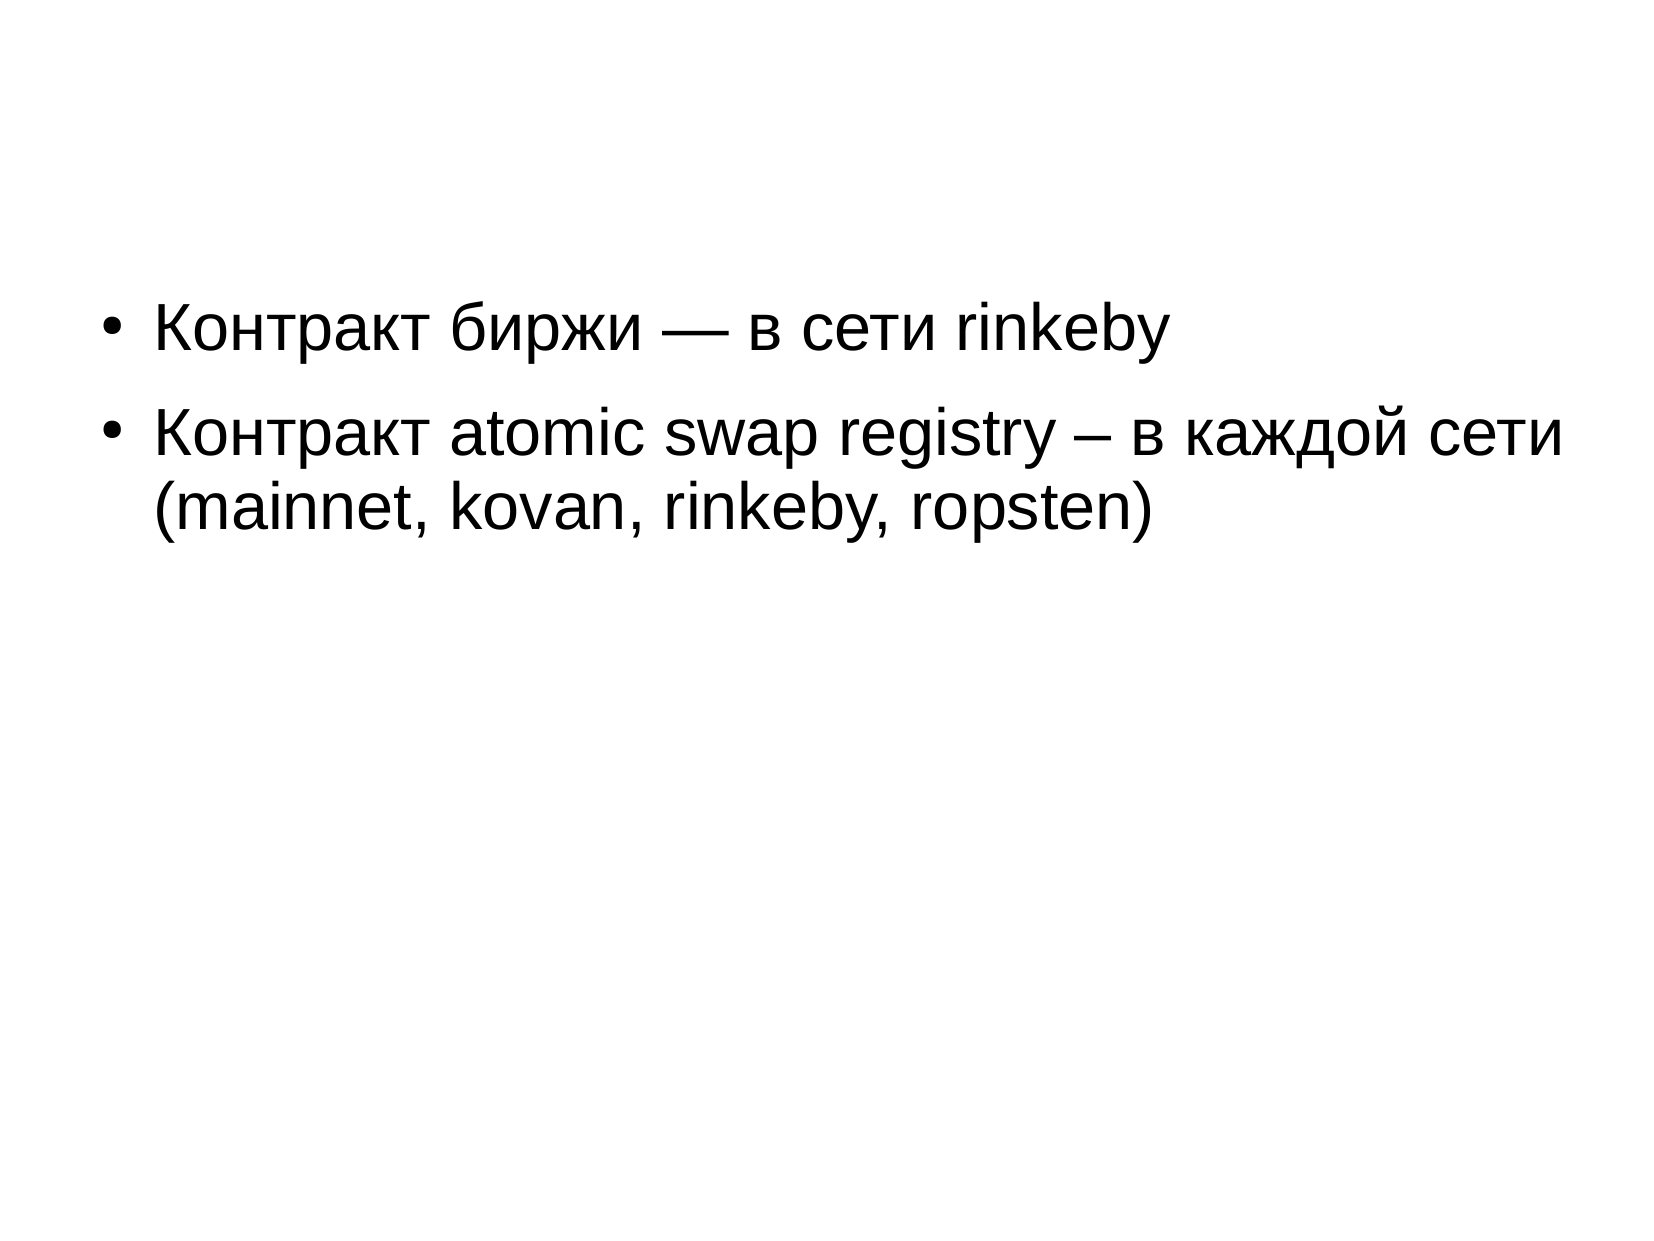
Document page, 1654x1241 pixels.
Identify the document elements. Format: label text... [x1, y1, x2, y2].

list Контракт биржи — в сети rinkeby Контракт atomic swap registry – в каждой сети (mainnet, kovan, rinkeby, ropsten) [82, 290, 1571, 1010]
